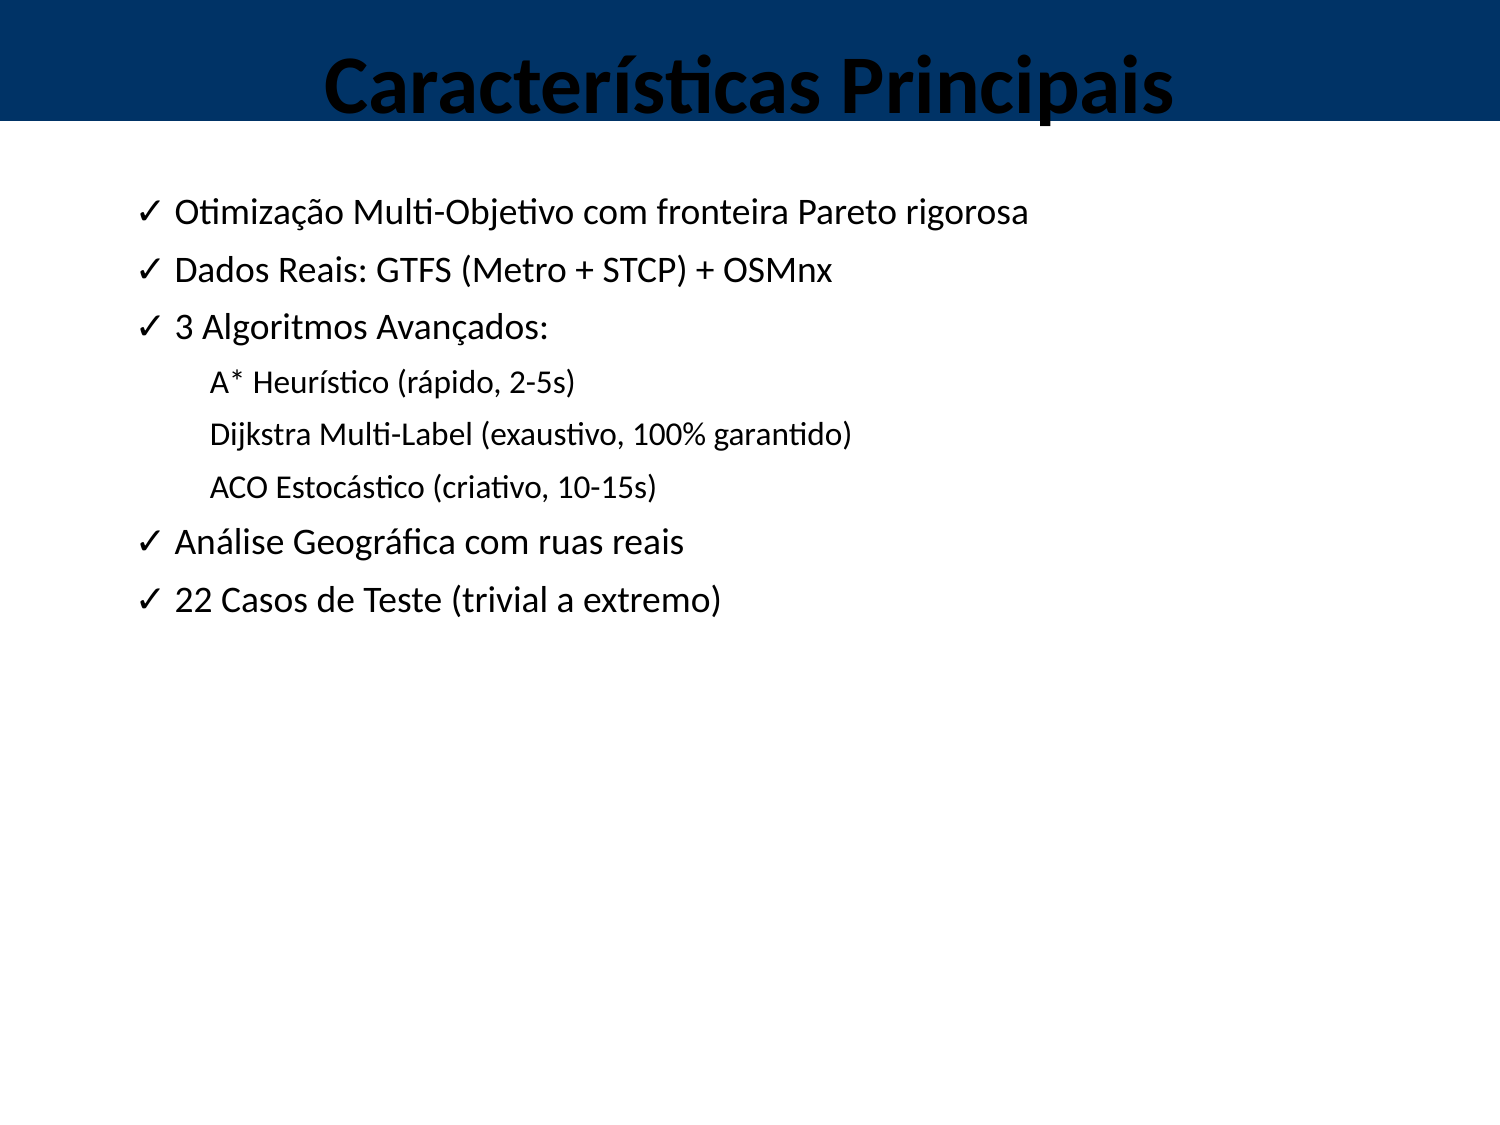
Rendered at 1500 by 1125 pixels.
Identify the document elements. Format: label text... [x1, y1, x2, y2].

text_box [0, 0, 1500, 120]
text_box Características Principais [309, 22, 1190, 138]
text_box ✓ Otimização Multi-Objetivo com fronteira Pareto rigorosa ✓ Dados Reais: GTFS (Metro + STCP) + OSMnx ✓ 3 Algoritmos Avançados: A* Heurístico (rápido, 2-5s) Dijkstra Multi-Label (exaustivo, 100% garantido) ACO Estocástico (criativo, 10-15s) ✓ Análise Geográfica com ruas reais ✓ 22 Casos de Teste (trivial a extremo) [119, 179, 1380, 628]
